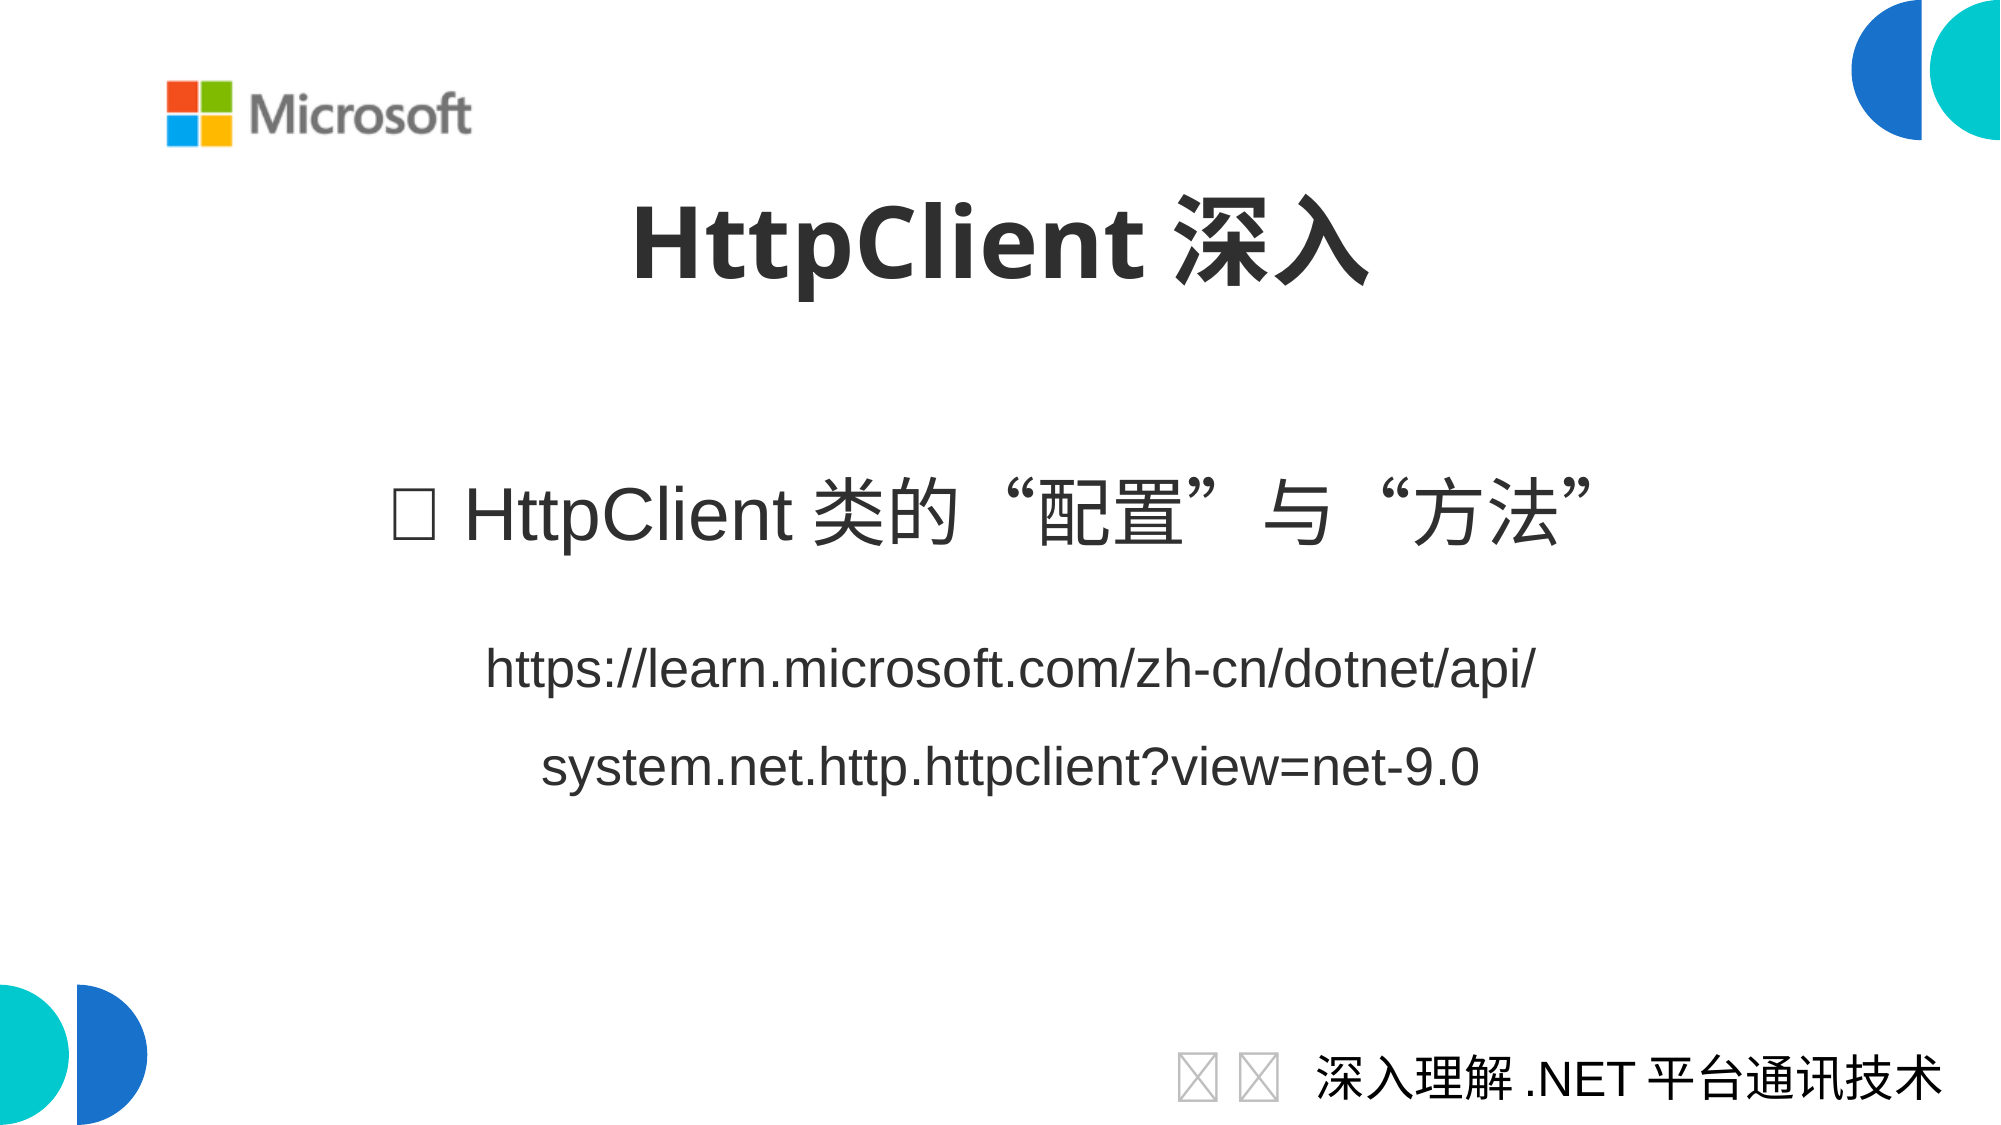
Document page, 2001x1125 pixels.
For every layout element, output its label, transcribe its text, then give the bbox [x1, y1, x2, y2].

picture [85, 41, 552, 189]
subtitle 🚀 🚀 深入理解.NET平台通讯技术 [1173, 1046, 1952, 1107]
text_box 🚀 HttpClient类的“配置”与“方法” https://learn.microsoft.com/zh-cn/dotnet/api/system.net.http.httpclient?view=net-9.0 [218, 413, 1805, 626]
title HttpClient深入 [138, 145, 1862, 332]
